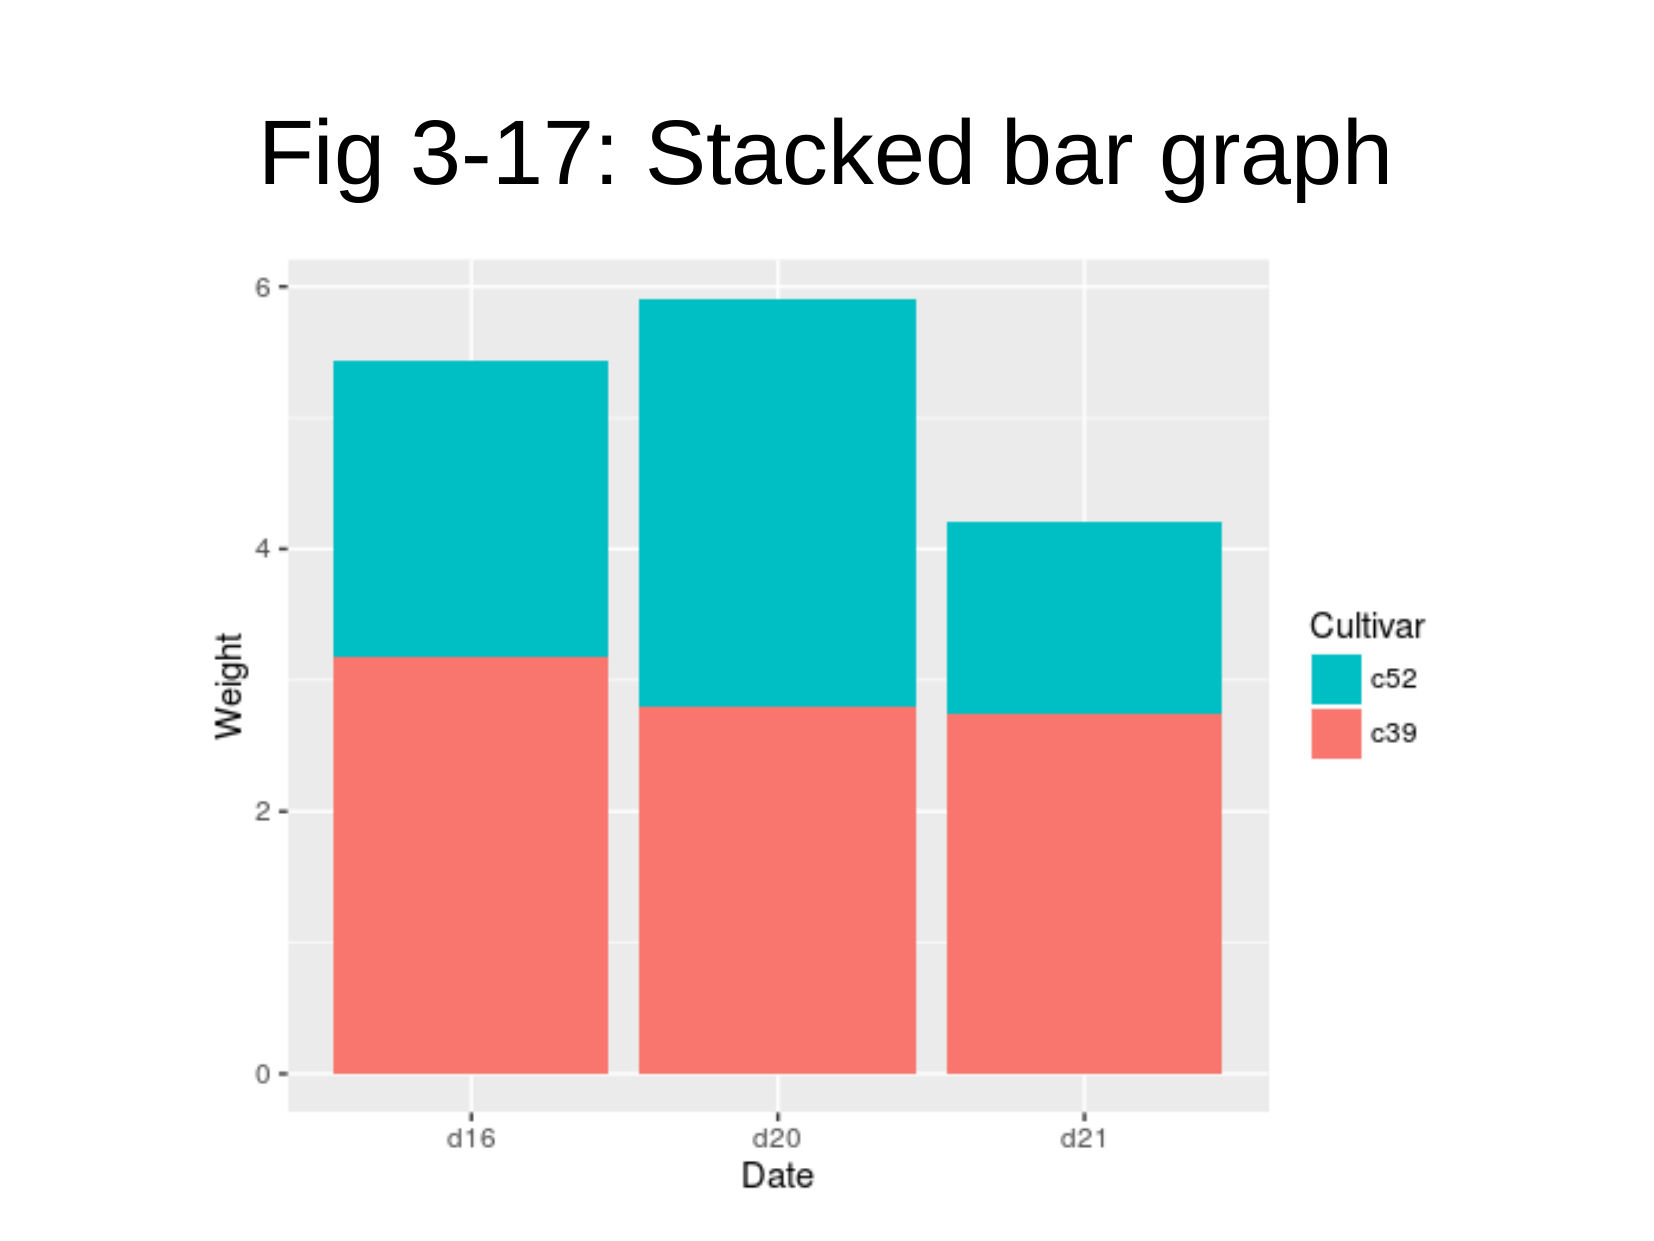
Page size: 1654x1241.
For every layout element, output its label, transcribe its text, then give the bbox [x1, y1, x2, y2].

picture [192, 243, 1483, 1212]
title Fig 3-17: Stacked bar graph [82, 49, 1571, 257]
